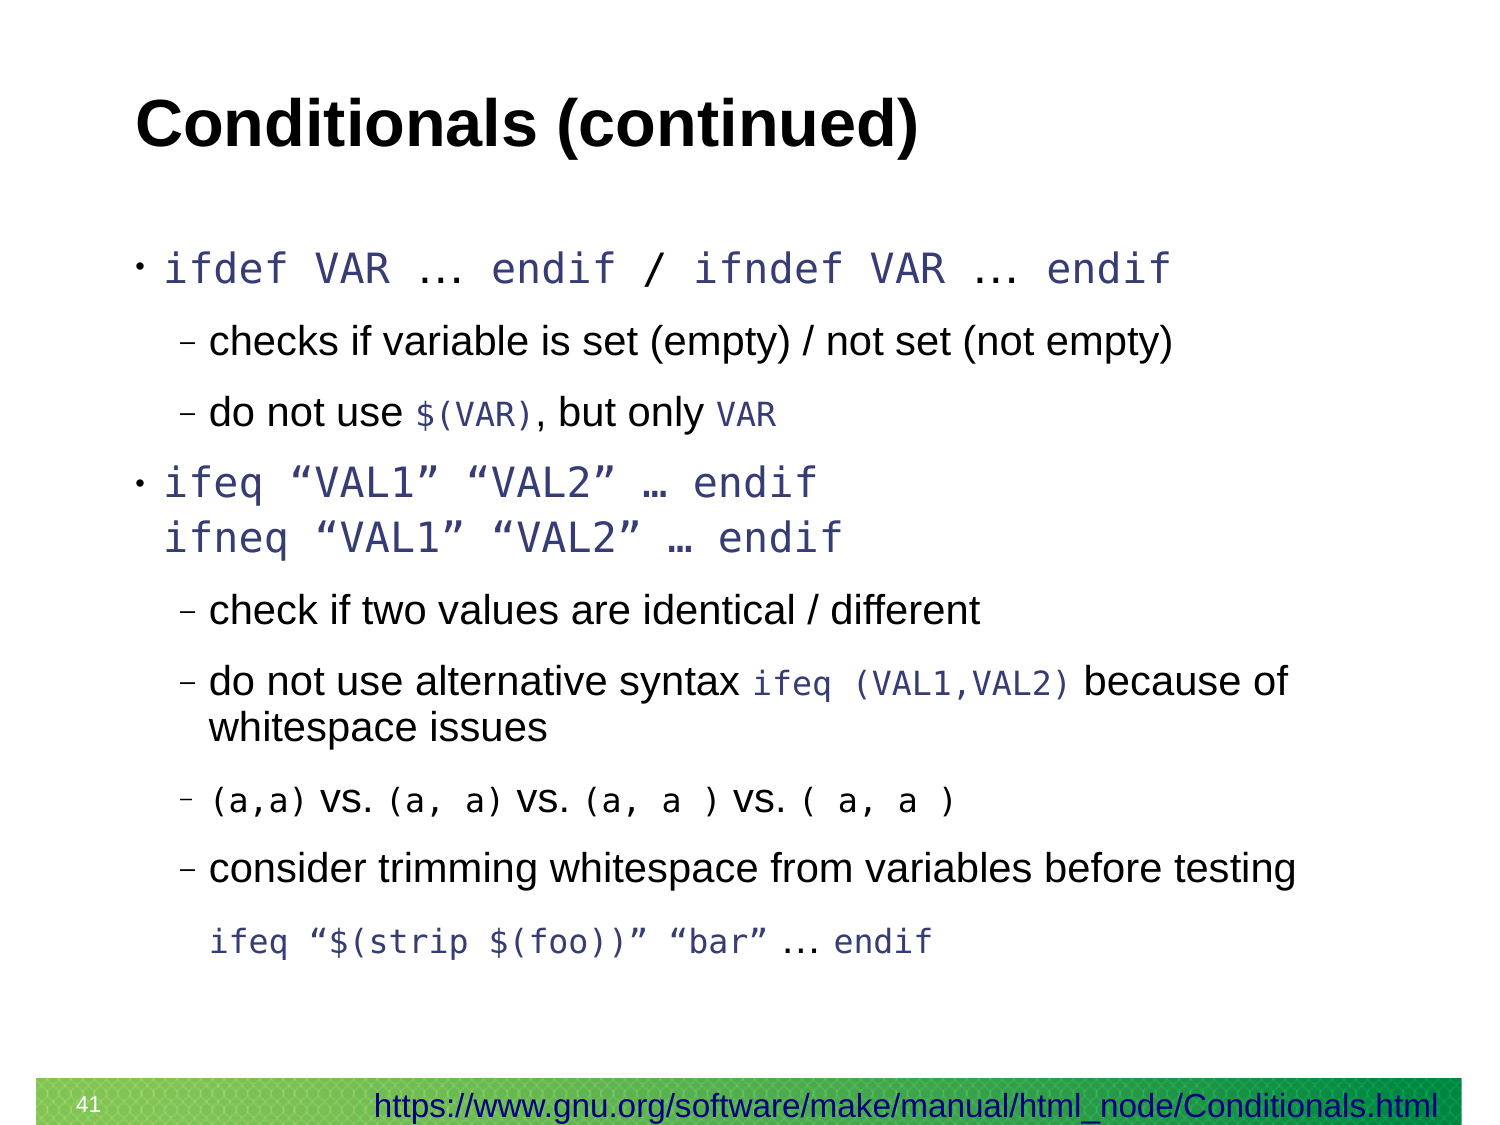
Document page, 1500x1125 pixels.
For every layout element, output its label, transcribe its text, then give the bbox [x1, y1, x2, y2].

title Conditionals (continued) [135, 41, 1372, 204]
text_box https://www.gnu.org/software/make/manual/html_node/Conditionals.html [359, 1080, 1456, 1125]
picture [36, 1078, 1462, 1125]
list ifdef VAR … endif / ifndef VAR … endif checks if variable is set (empty) / not set (not empty) do not use $(VAR), but only VAR ifeq “VAL1” “VAL2” … endif ifneq “VAL1” “VAL2” … endif check if two values are identical / different do not use alternative syntax ifeq (VAL1,VAL2) because of whitespace issues (a,a) vs. (a, a) vs. (a, a ) vs. ( a, a ) consider trimming whitespace from variables before testing ifeq “$(strip $(foo))” “bar” … endif [135, 238, 1372, 982]
